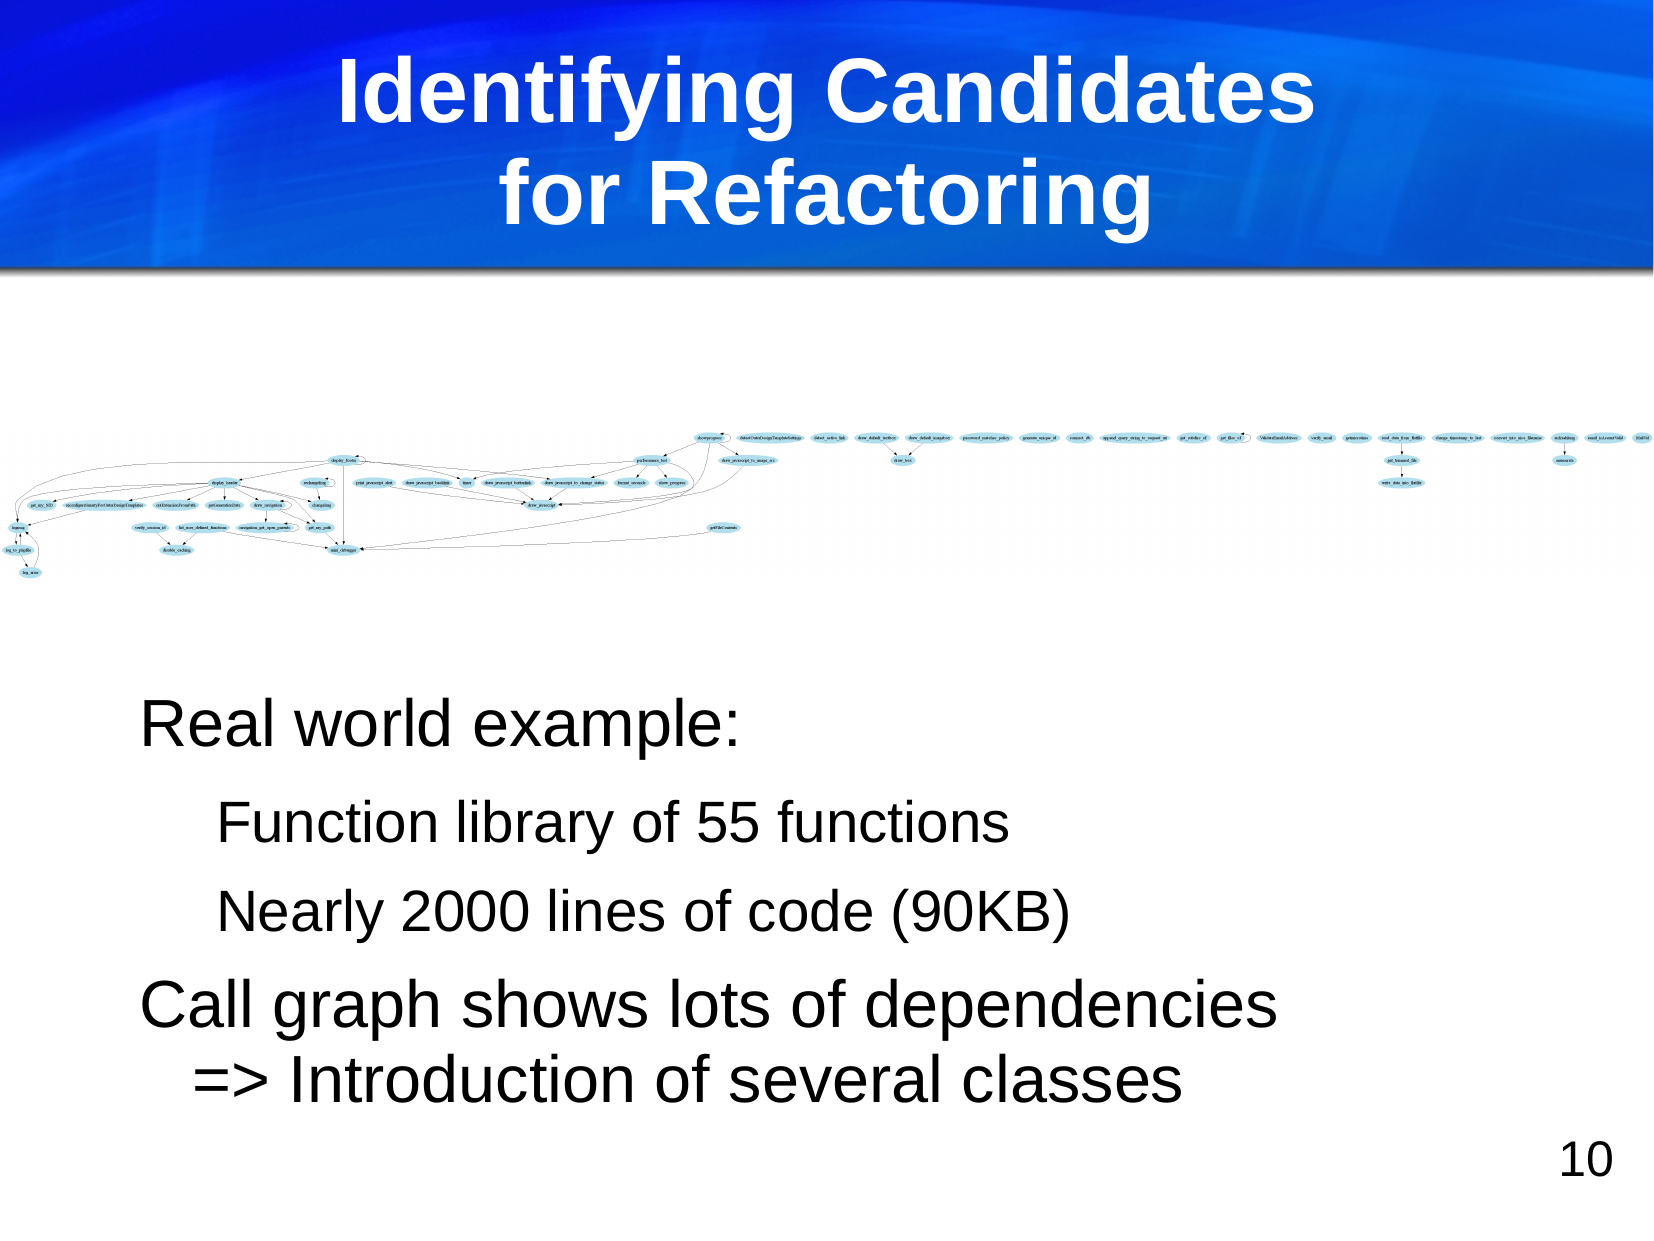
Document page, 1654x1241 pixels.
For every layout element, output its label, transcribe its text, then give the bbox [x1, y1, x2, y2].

list Real world example: Function library of 55 functions Nearly 2000 lines of code (90KB) Call graph shows lots of dependencies => Introduction of several classes [121, 685, 1534, 1147]
title Identifying Candidates for Refactoring [121, 37, 1534, 246]
picture [0, 0, 1654, 1241]
